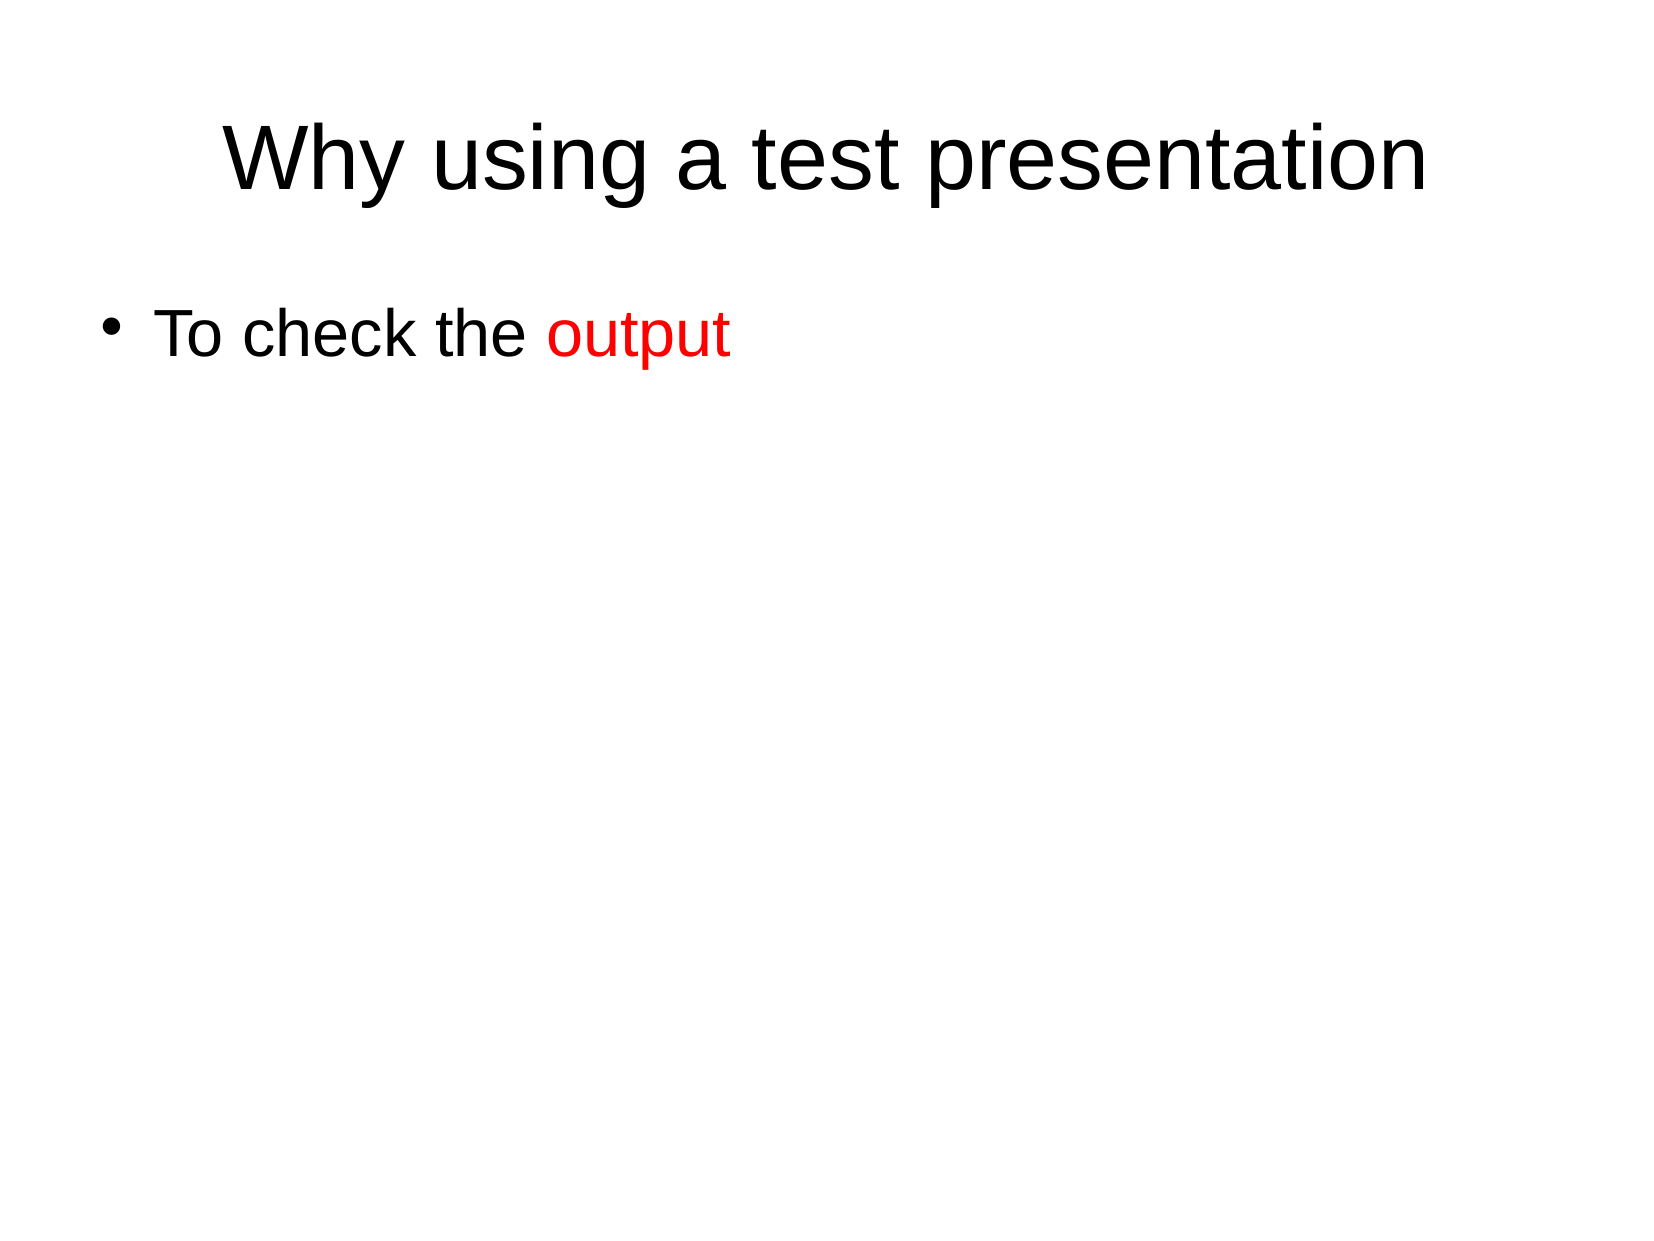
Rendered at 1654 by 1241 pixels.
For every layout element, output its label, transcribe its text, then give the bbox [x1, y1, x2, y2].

text_box To check the output [82, 290, 1571, 1010]
text_box Why using a test presentation [82, 49, 1571, 257]
